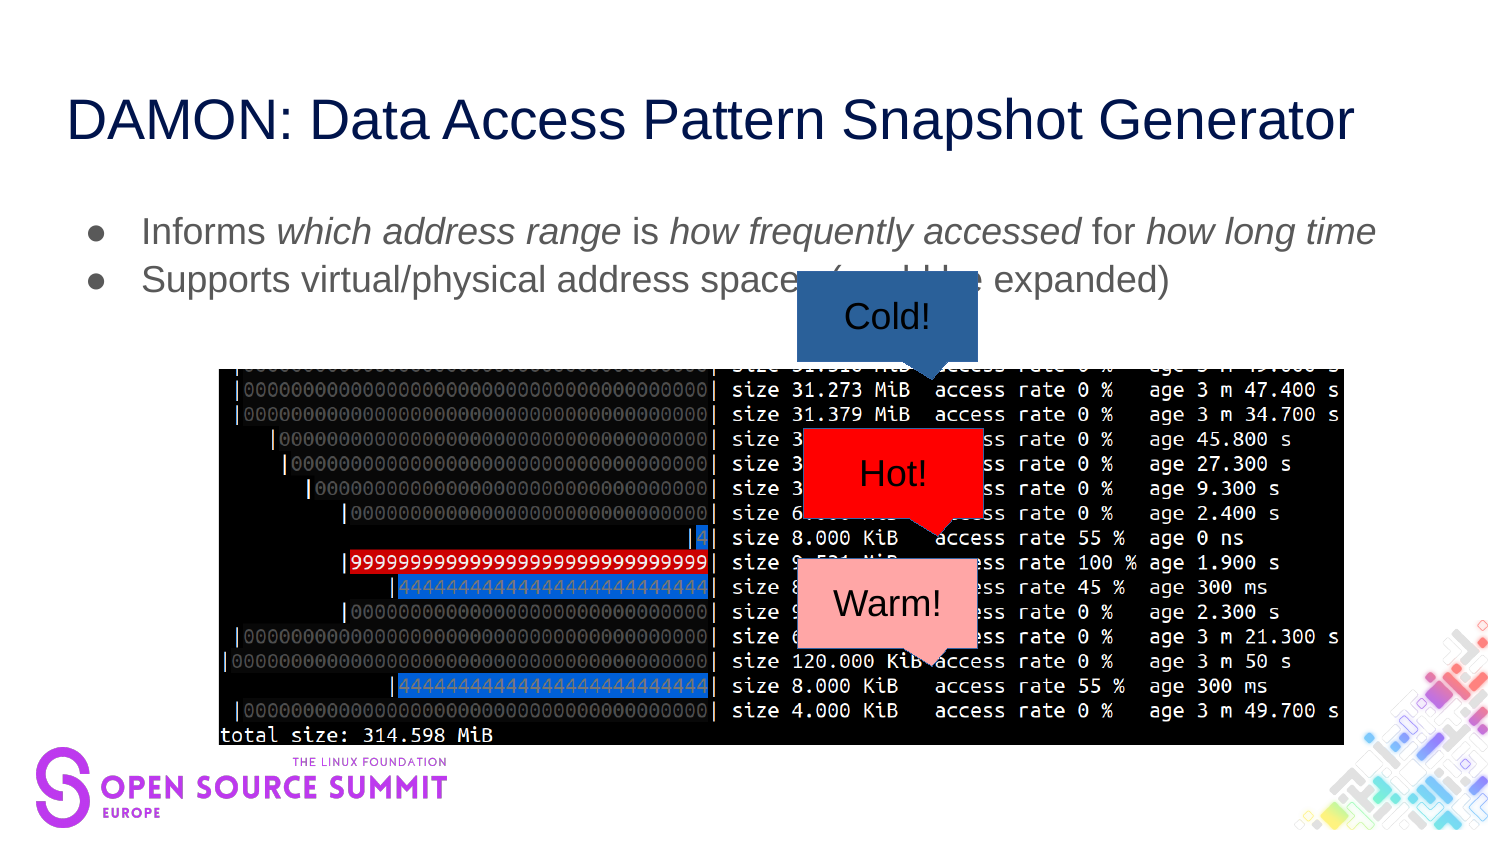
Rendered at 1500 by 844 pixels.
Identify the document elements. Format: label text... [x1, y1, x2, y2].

picture [218, 369, 1488, 830]
title DAMON: Data Access Pattern Snapshot Generator [51, 72, 1449, 167]
text_box Cold! [797, 271, 978, 380]
list Informs which address range is how frequently accessed for how long time Supports virtual/physical address spaces (could be expanded) [51, 189, 1449, 734]
text_box Warm! [797, 558, 978, 667]
text_box Hot! [803, 428, 984, 537]
picture [36, 747, 447, 828]
